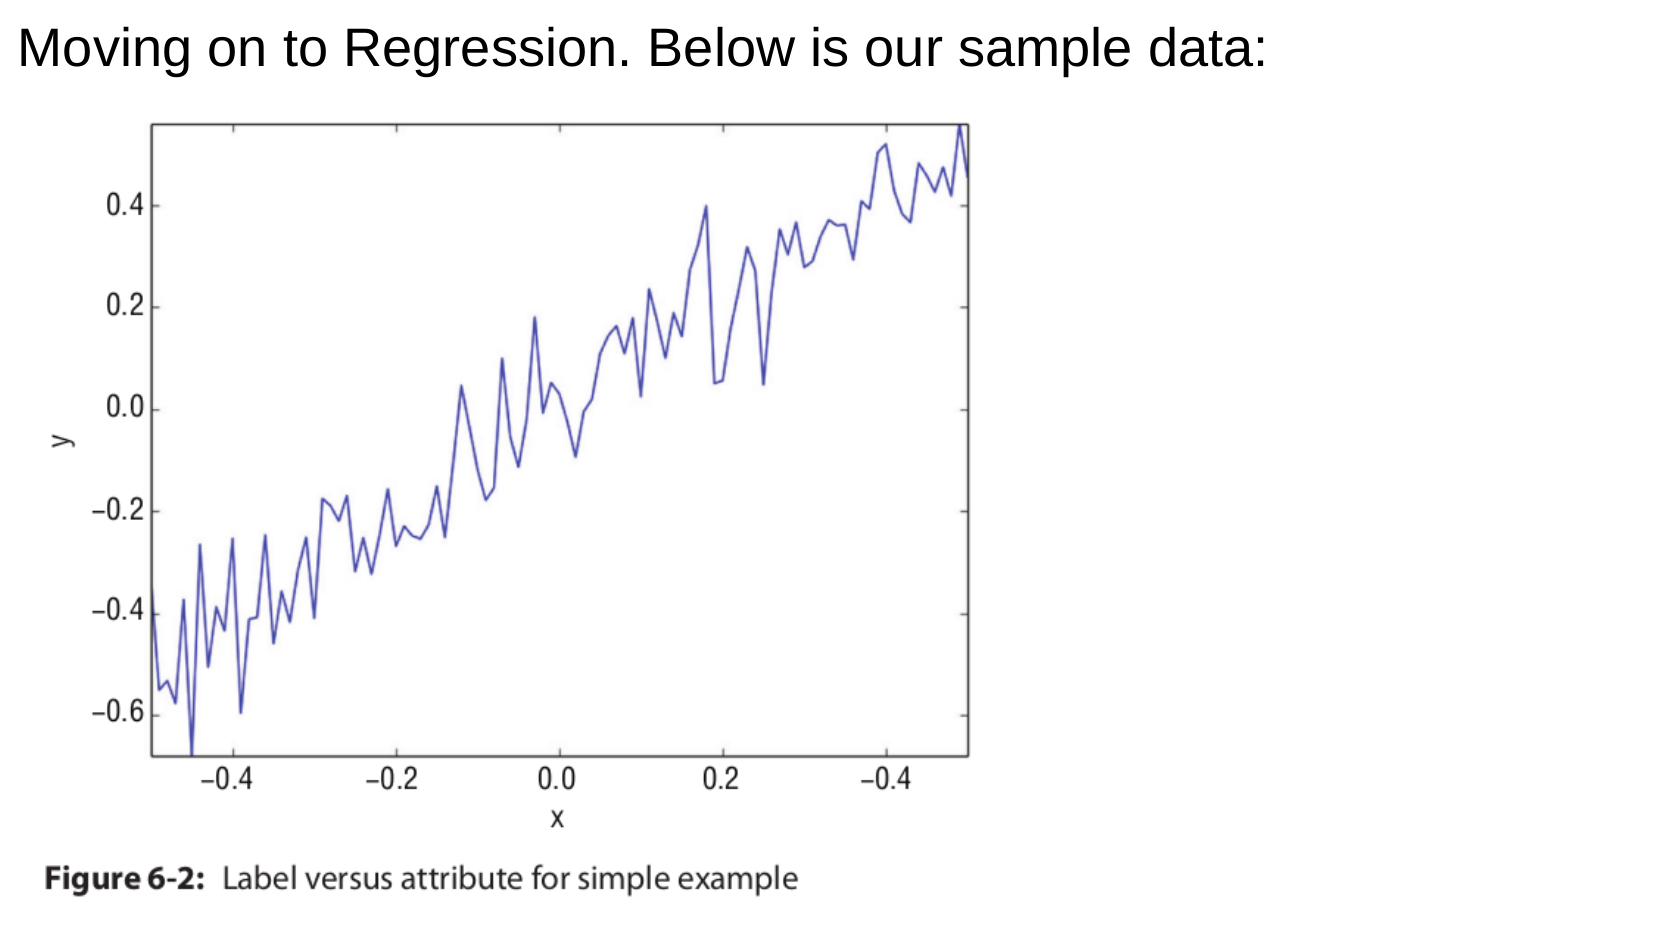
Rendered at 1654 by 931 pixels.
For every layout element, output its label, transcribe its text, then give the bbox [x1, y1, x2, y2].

title Moving on to Regression. Below is our sample data: [17, 0, 1506, 126]
picture [28, 118, 975, 904]
